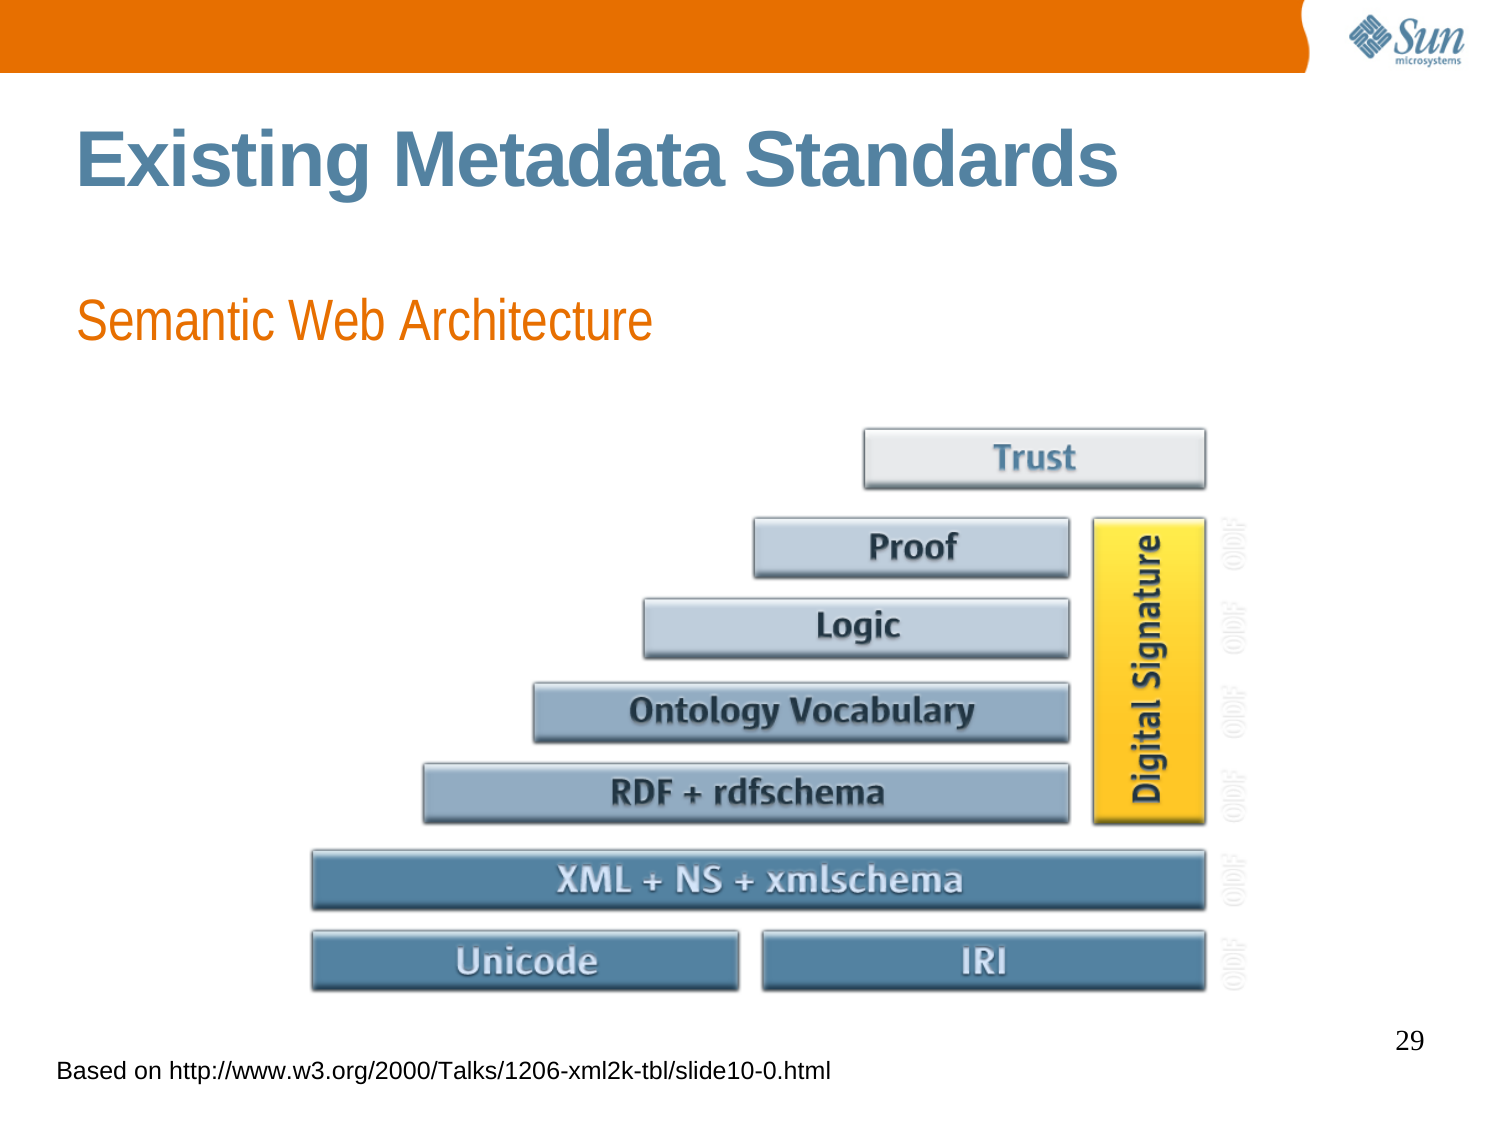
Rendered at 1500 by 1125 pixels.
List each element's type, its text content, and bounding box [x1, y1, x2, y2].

picture [0, 0, 1500, 73]
title Existing Metadata Standards [75, 123, 1437, 227]
text_box Based on http://www.w3.org/2000/Talks/1206-xml2k-tbl/slide10-0.html [56, 1060, 826, 1089]
picture [229, 395, 1327, 1017]
text_box Semantic Web Architecture [76, 295, 1344, 364]
